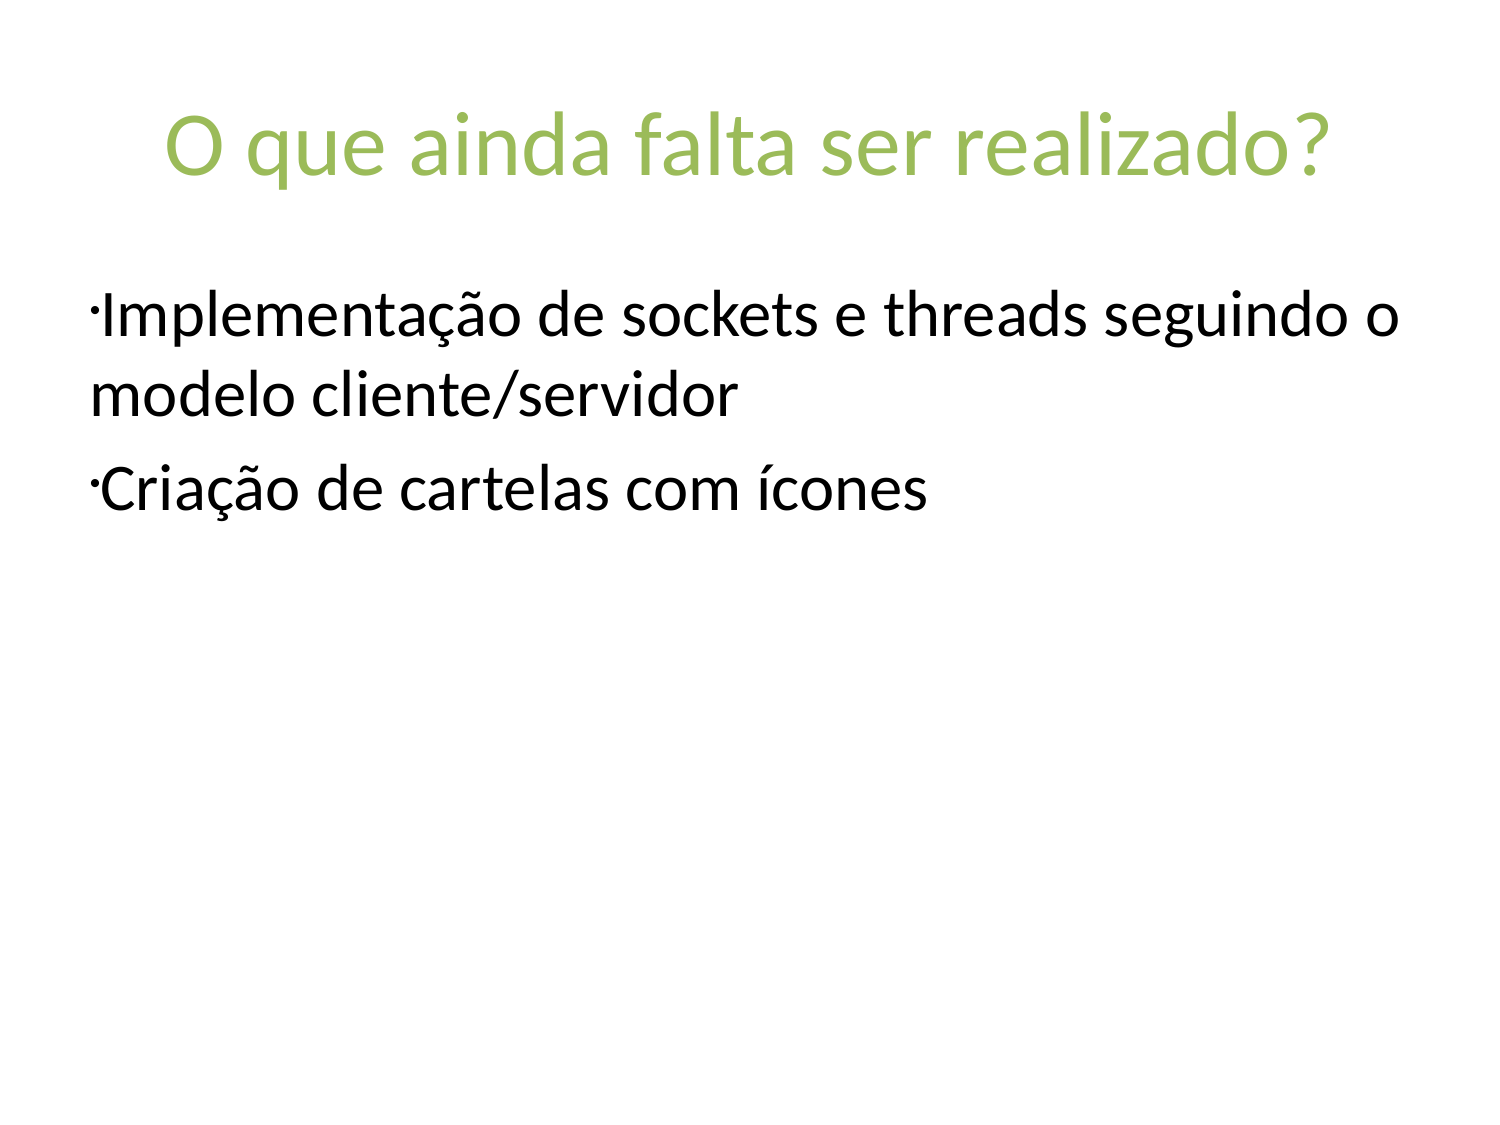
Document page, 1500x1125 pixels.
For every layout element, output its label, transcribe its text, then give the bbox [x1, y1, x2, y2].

title O que ainda falta ser realizado? [75, 45, 1425, 233]
list Implementação de sockets e threads seguindo o modelo cliente/servidor Criação de cartelas com ícones [75, 262, 1425, 1005]
